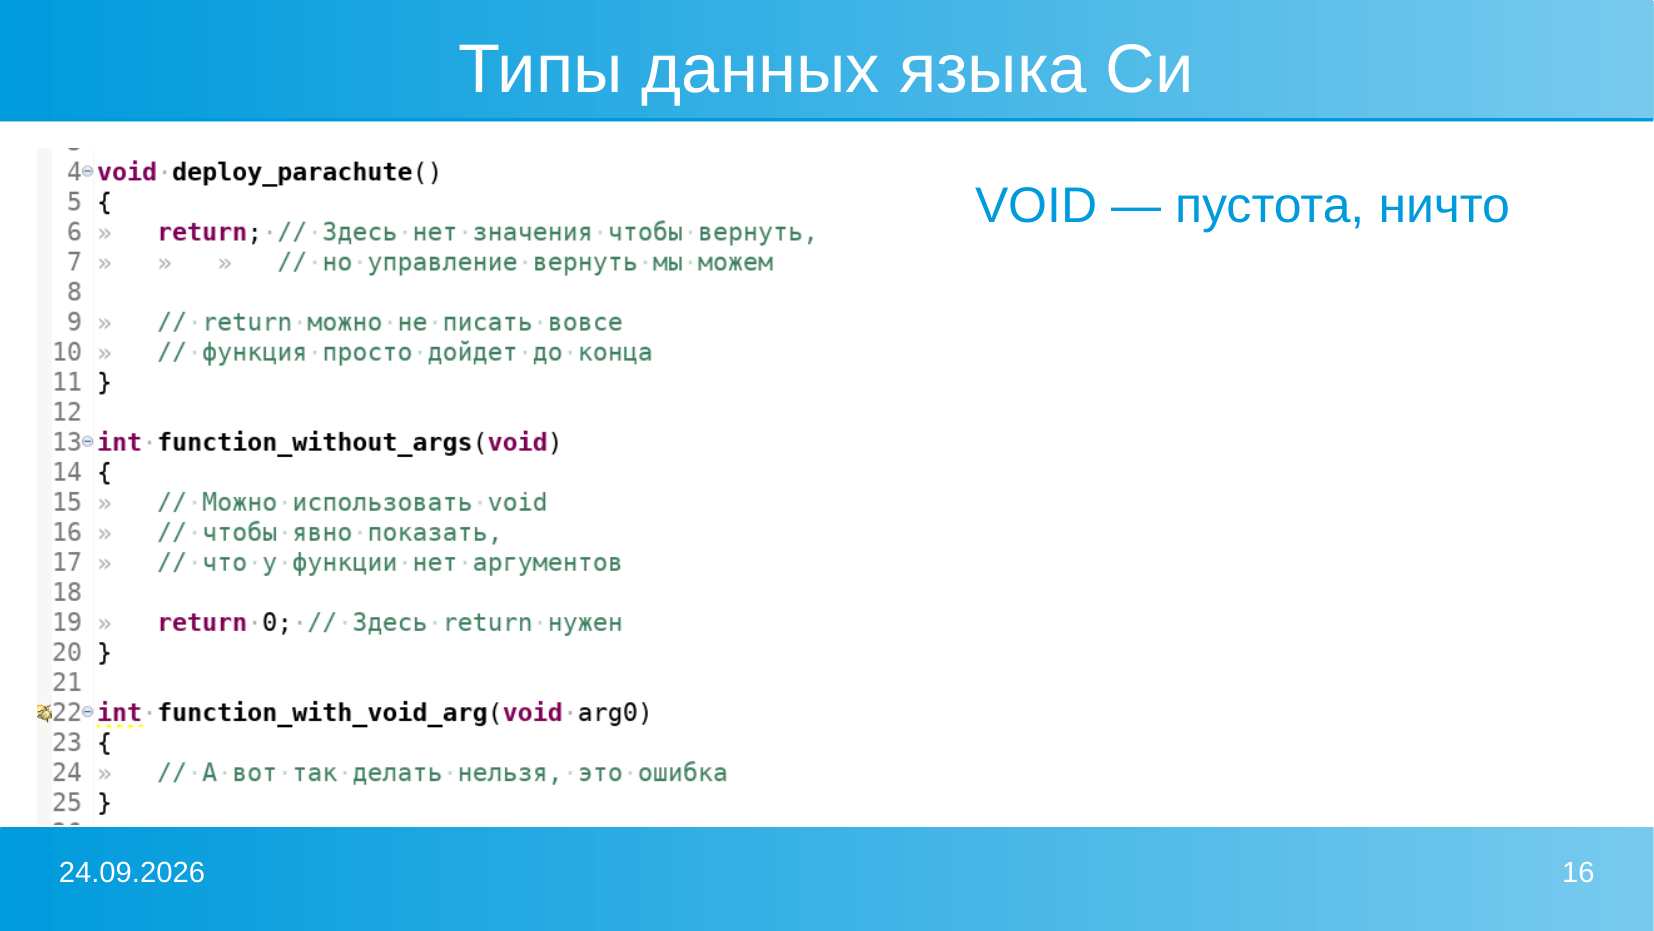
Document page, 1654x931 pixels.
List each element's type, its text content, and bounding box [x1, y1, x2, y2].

title Типы данных языка Си [59, 29, 1595, 108]
list VOID — пустота, ничто [975, 177, 1595, 768]
picture [37, 148, 847, 826]
